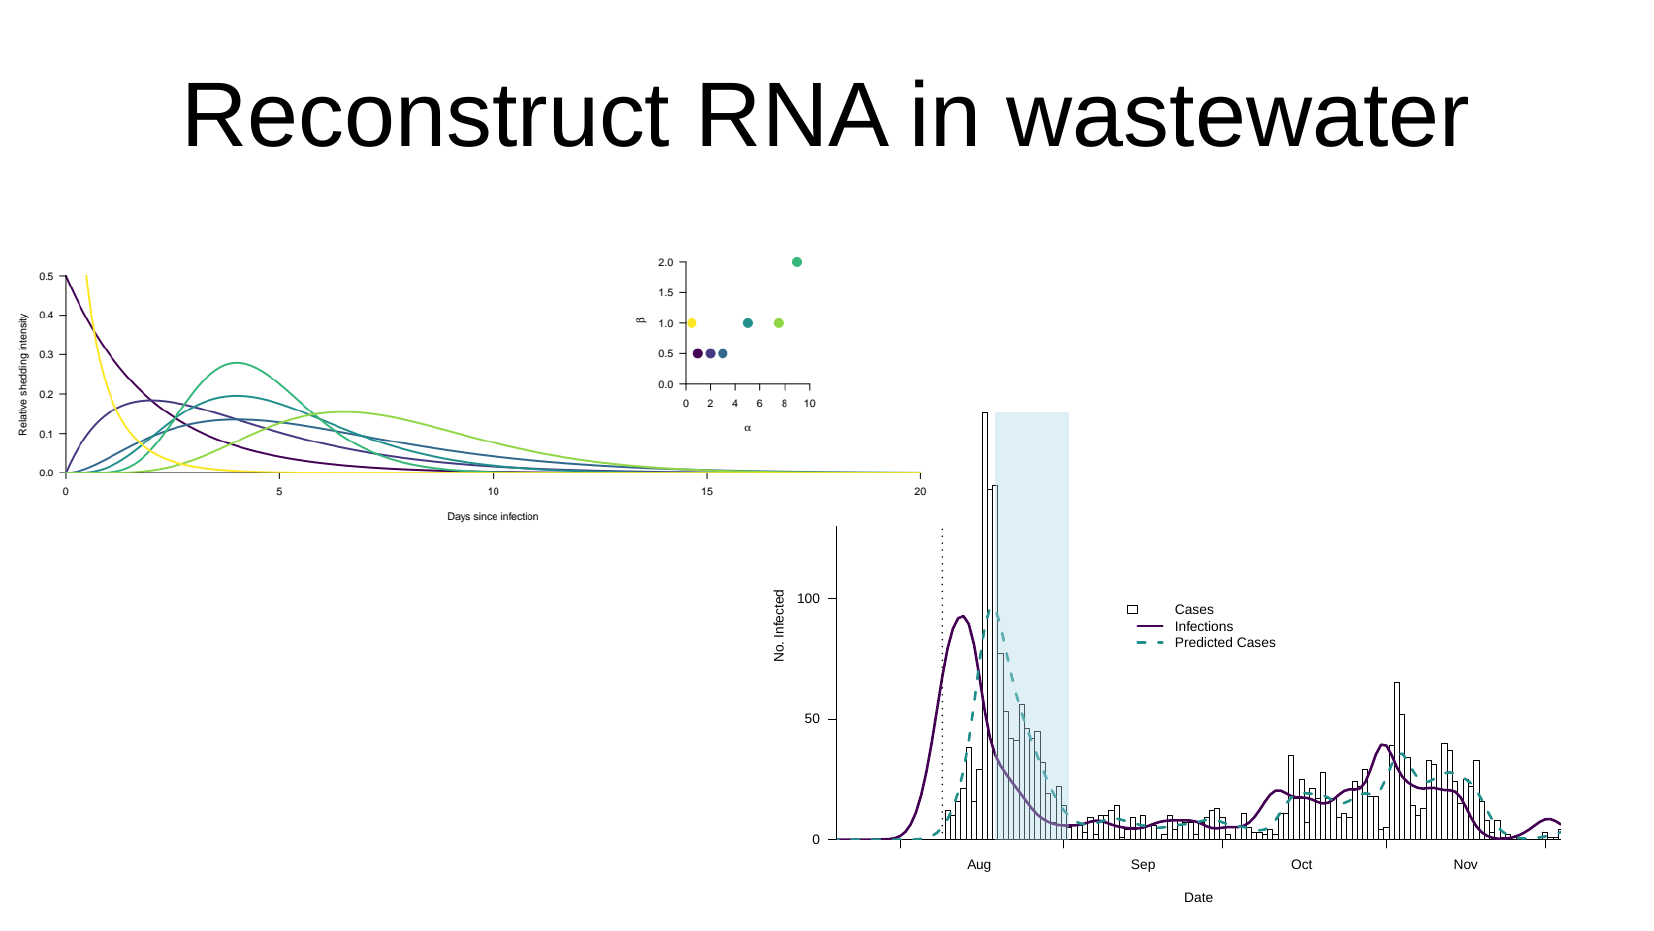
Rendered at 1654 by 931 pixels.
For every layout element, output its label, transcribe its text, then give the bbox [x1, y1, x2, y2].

title Reconstruct RNA in wastewater [82, 37, 1571, 193]
picture [15, 225, 1596, 924]
